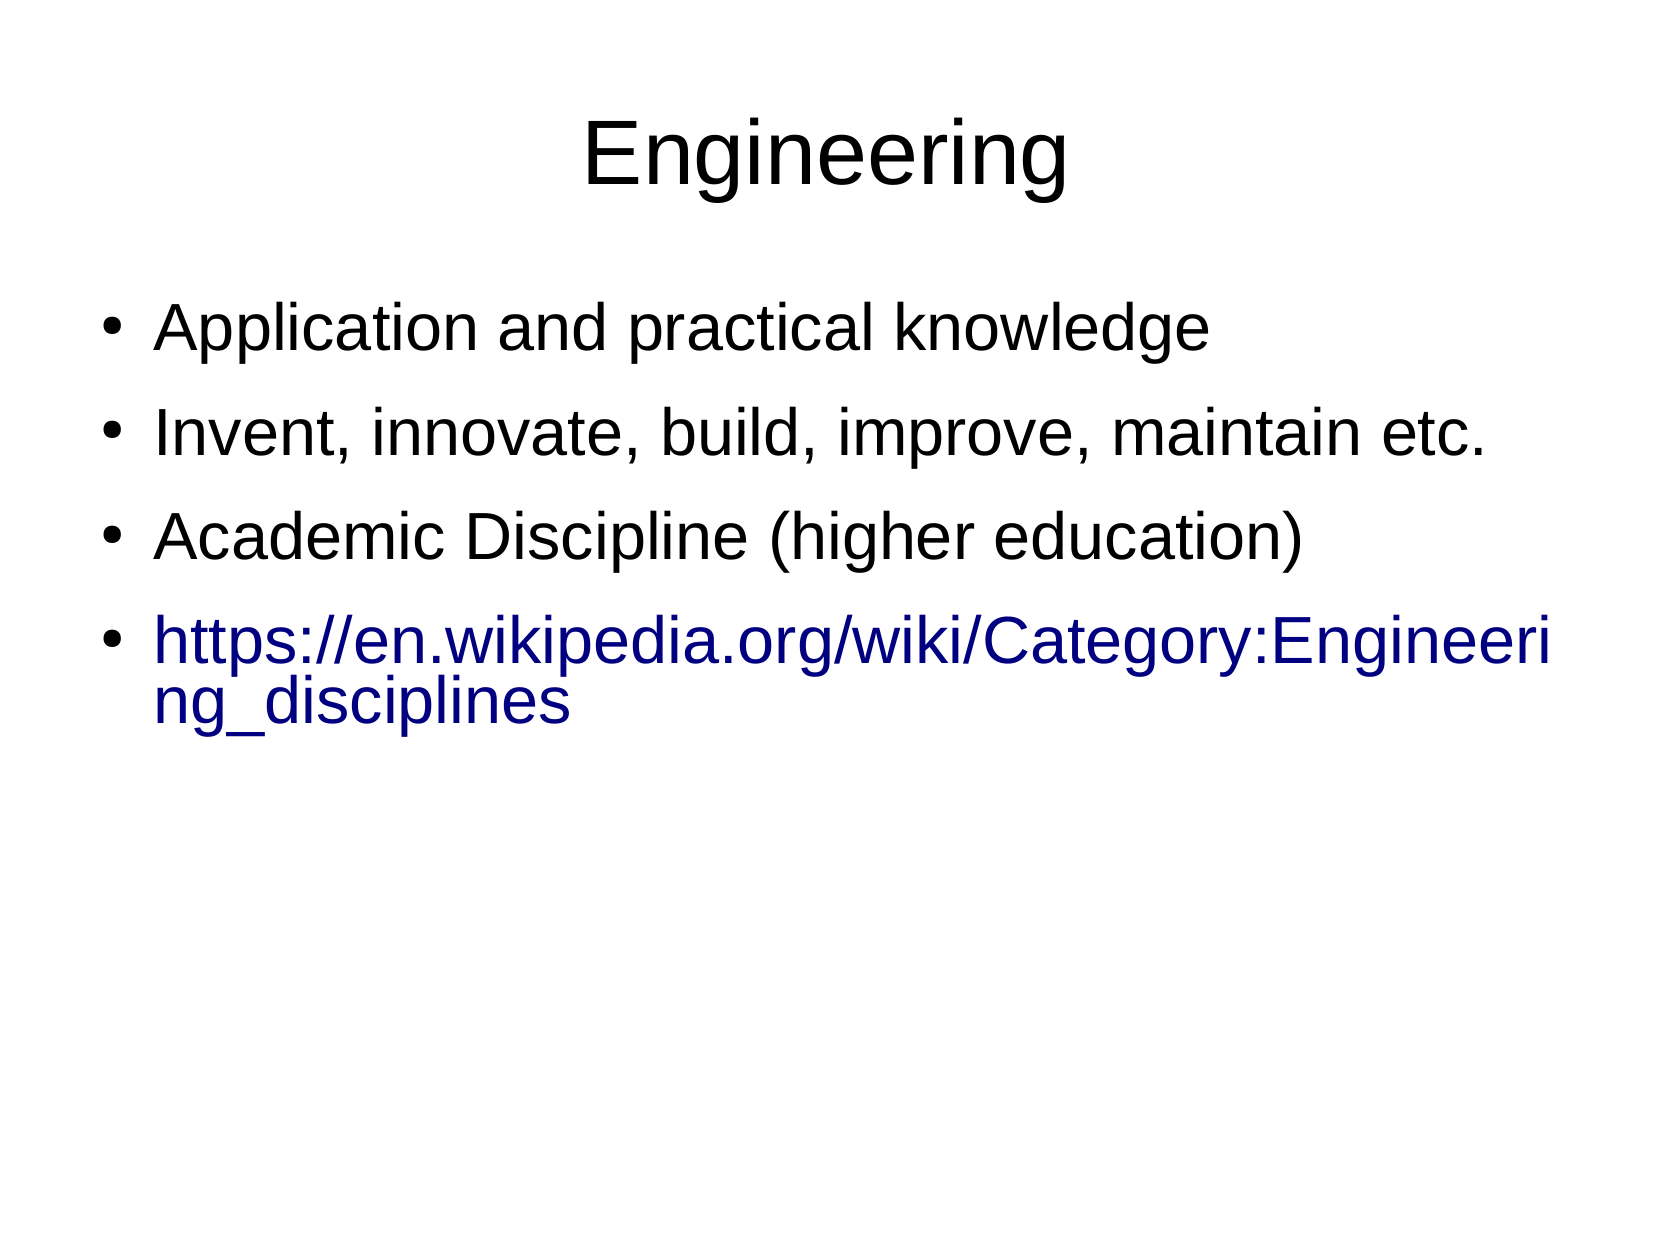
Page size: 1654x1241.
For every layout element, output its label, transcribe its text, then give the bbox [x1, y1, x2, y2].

list Application and practical knowledge Invent, innovate, build, improve, maintain etc. Academic Discipline (higher education) https://en.wikipedia.org/wiki/Category:Engineering_disciplines [82, 290, 1571, 1010]
title Engineering [82, 49, 1571, 257]
